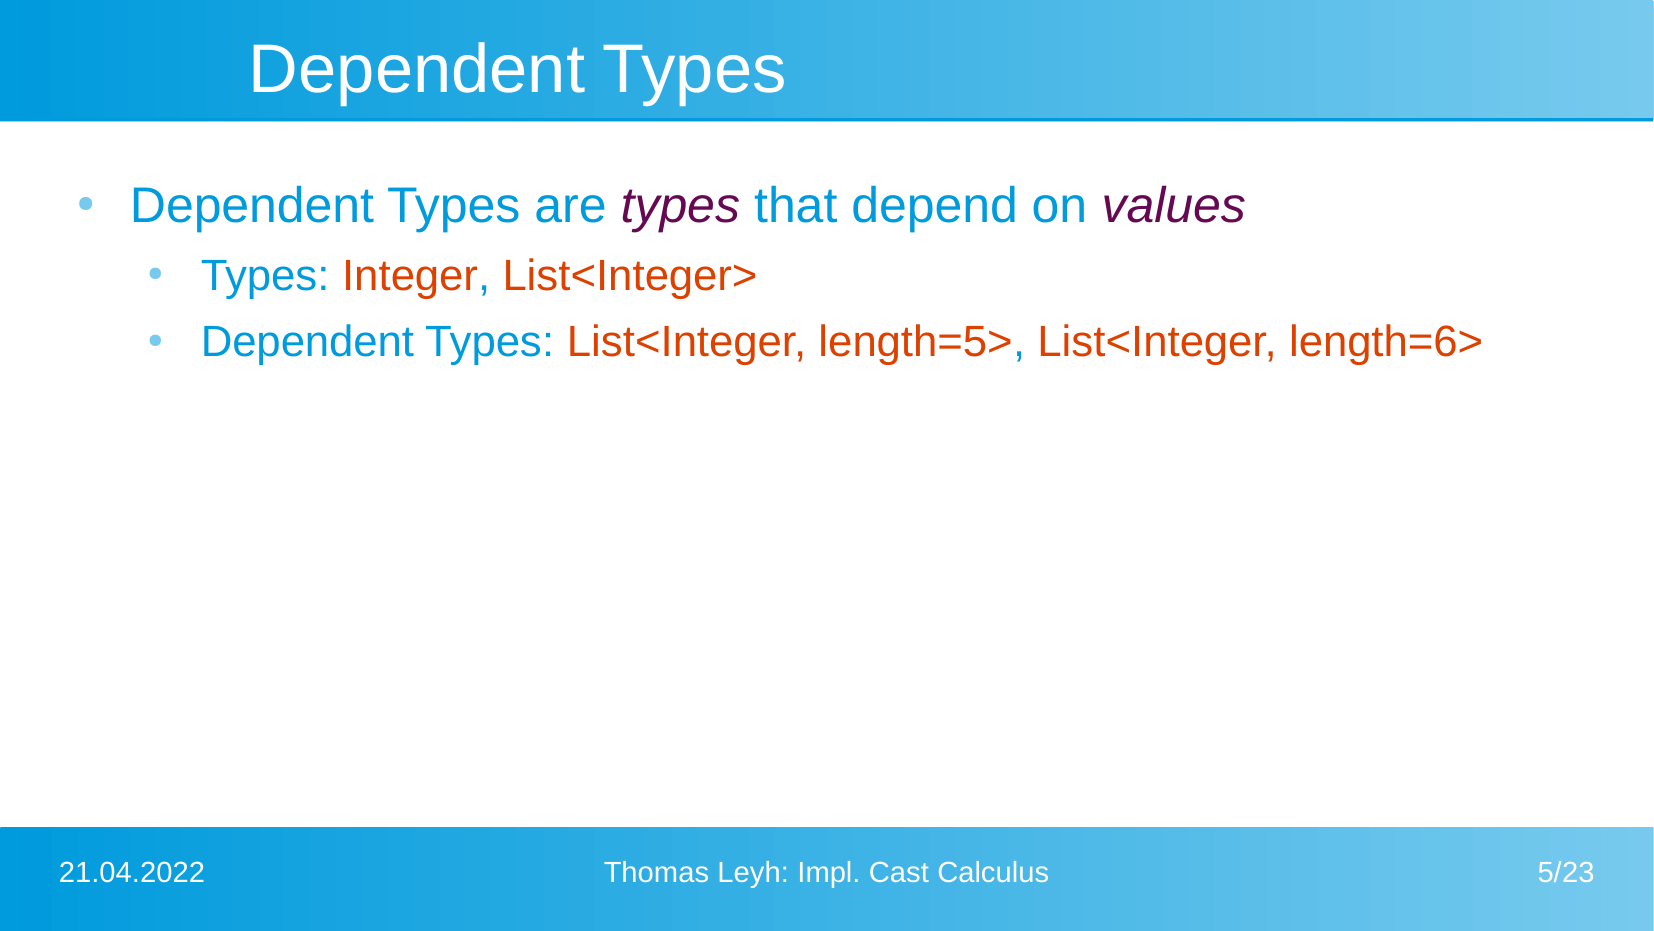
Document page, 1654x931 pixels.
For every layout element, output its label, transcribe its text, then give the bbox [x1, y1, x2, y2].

list Dependent Types are types that depend on values Types: Integer, List<Integer> Dependent Types: List<Integer, length=5>, List<Integer, length=6> [59, 177, 1595, 768]
title Dependent Types [59, 29, 1595, 108]
